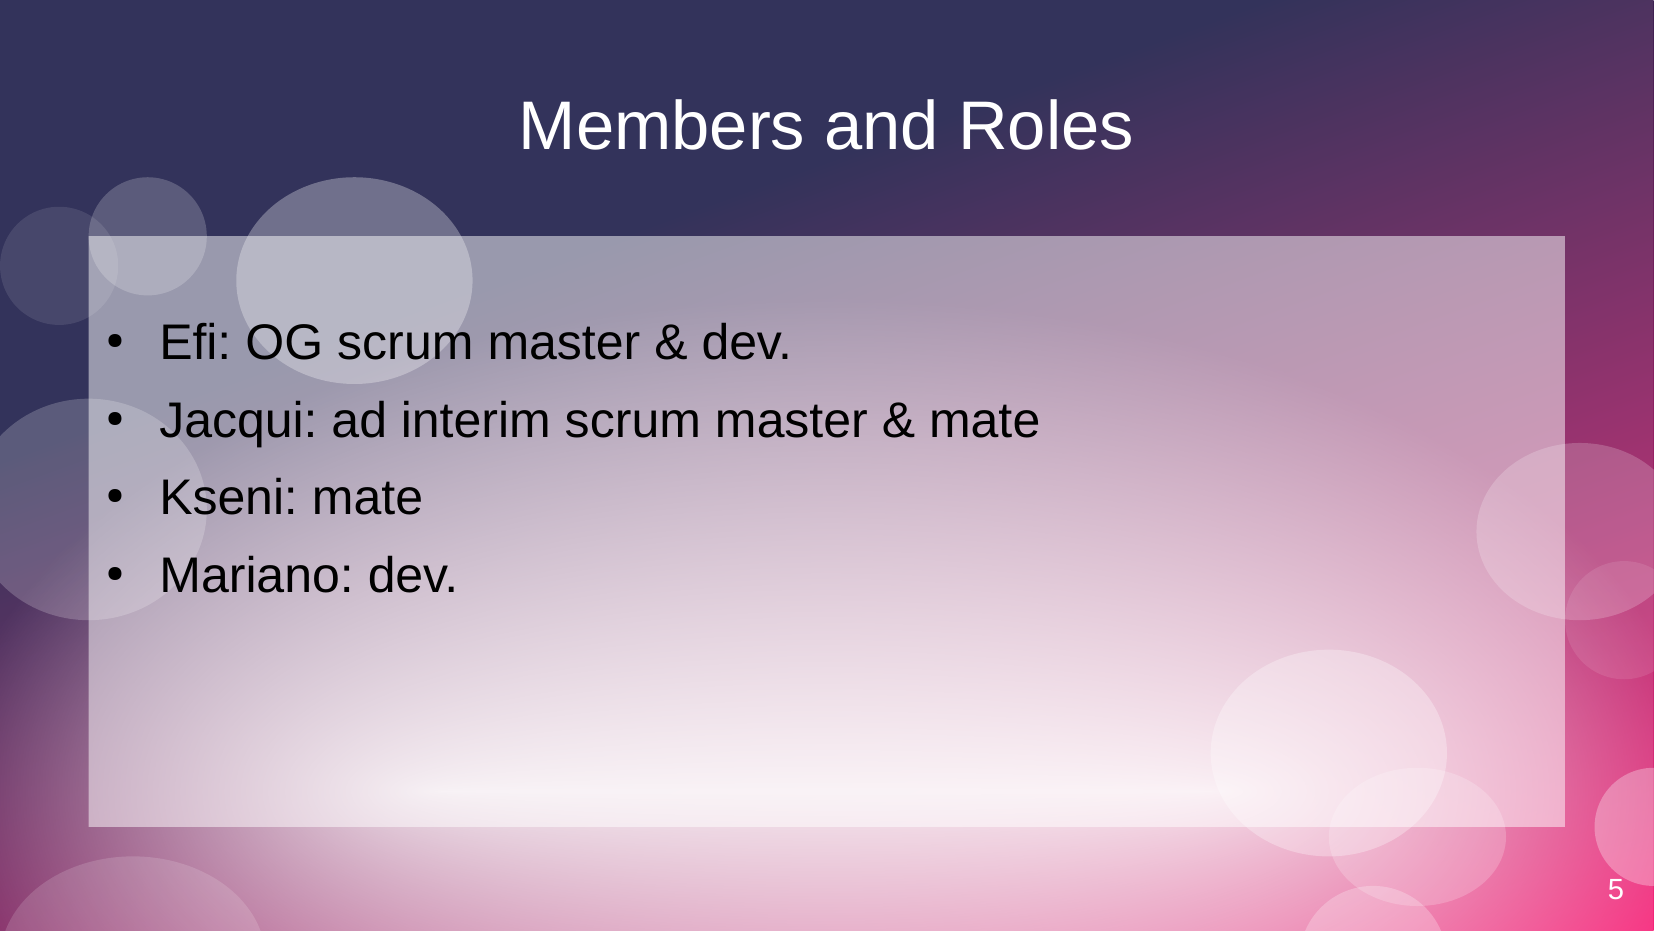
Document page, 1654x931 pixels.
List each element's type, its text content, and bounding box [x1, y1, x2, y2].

list Efi: OG scrum master & dev. Jacqui: ad interim scrum master & mate Kseni: mate Mariano: dev. [88, 236, 1565, 827]
title Members and Roles [88, 44, 1565, 207]
